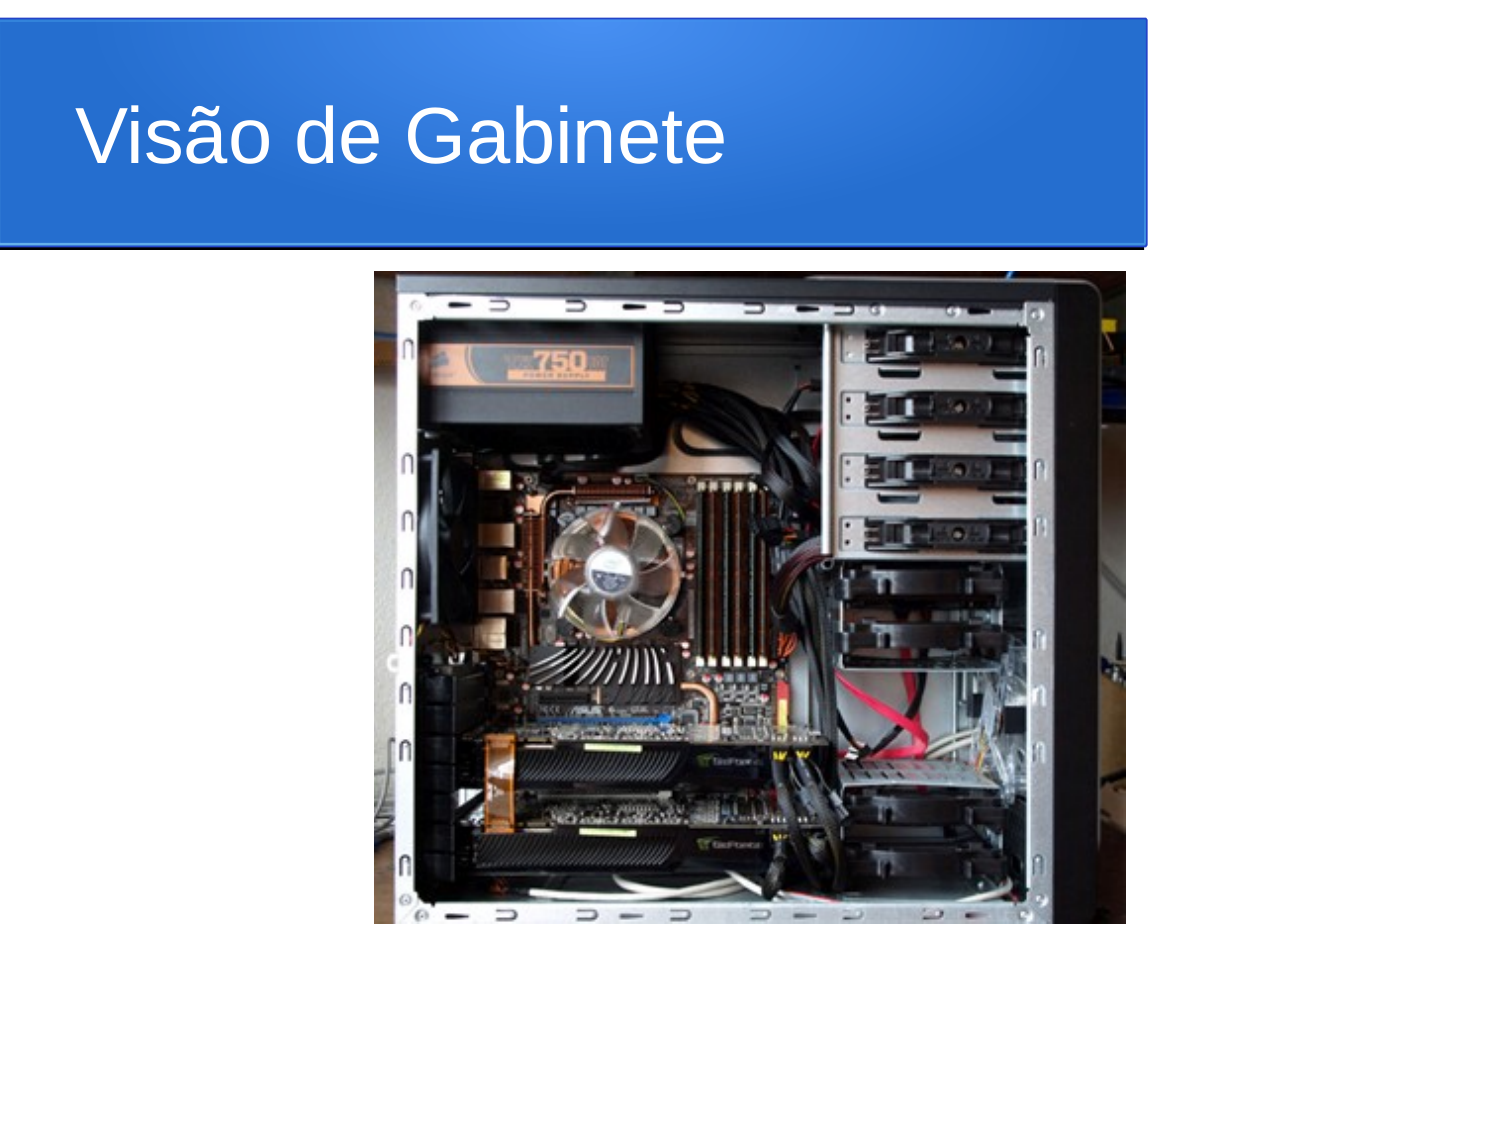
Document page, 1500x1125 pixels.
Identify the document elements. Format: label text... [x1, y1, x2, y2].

picture [374, 271, 1126, 924]
title Visão de Gabinete [75, 42, 1120, 229]
